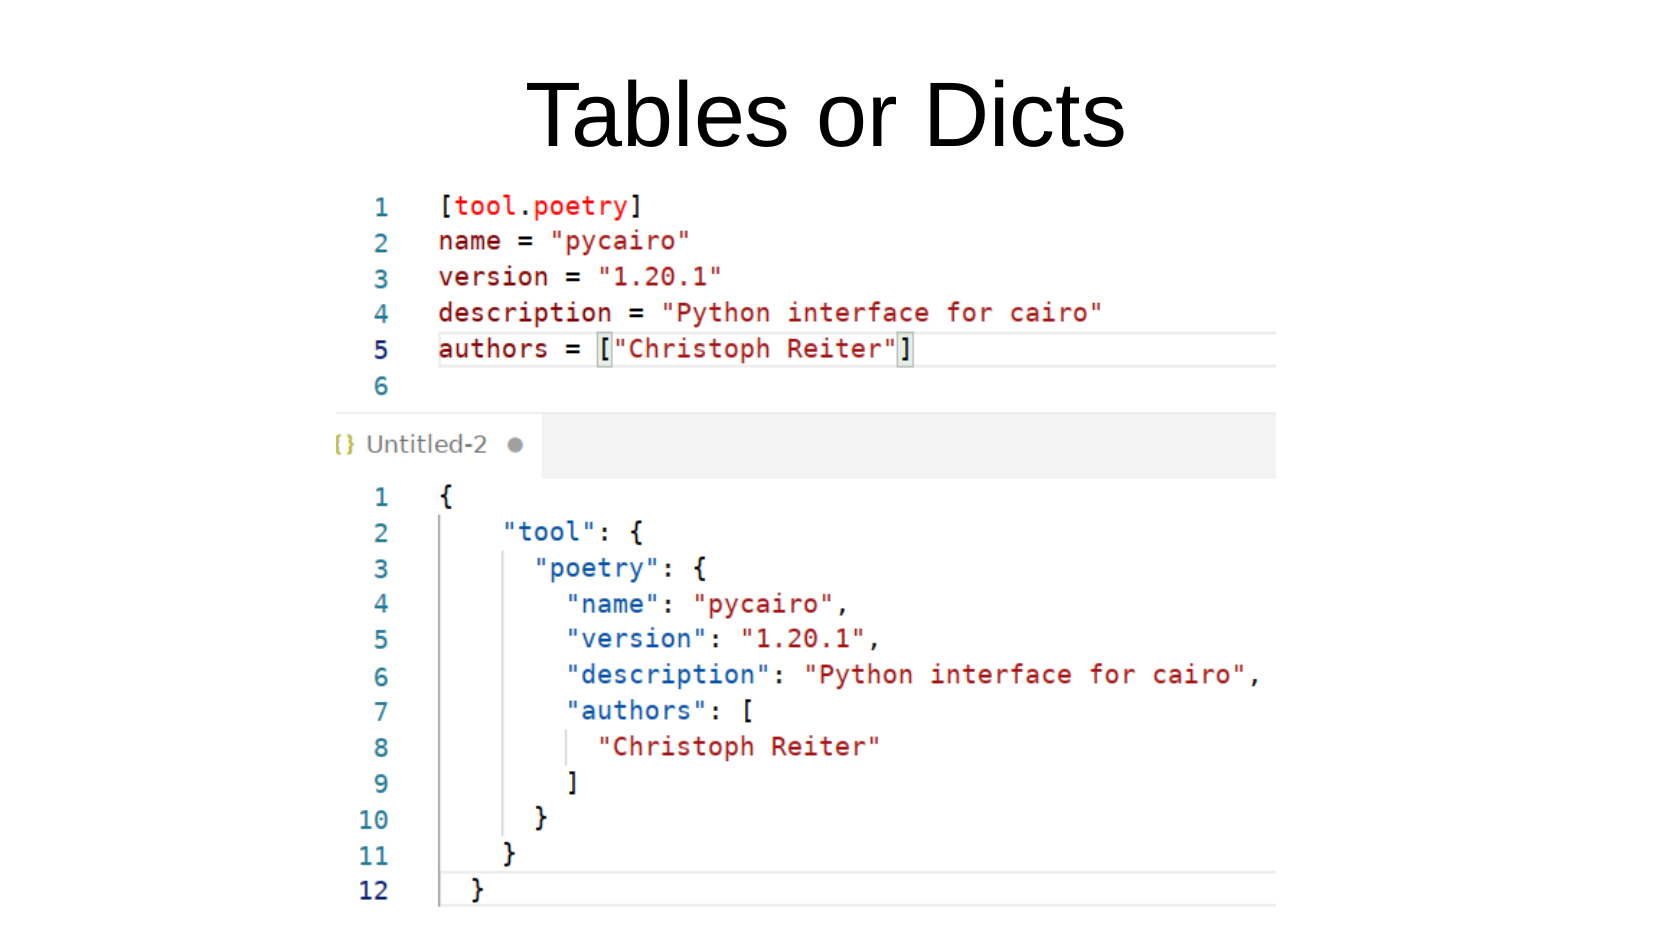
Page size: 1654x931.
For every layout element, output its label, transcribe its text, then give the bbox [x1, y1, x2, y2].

title Tables or Dicts [82, 37, 1571, 193]
picture [336, 192, 1276, 920]
